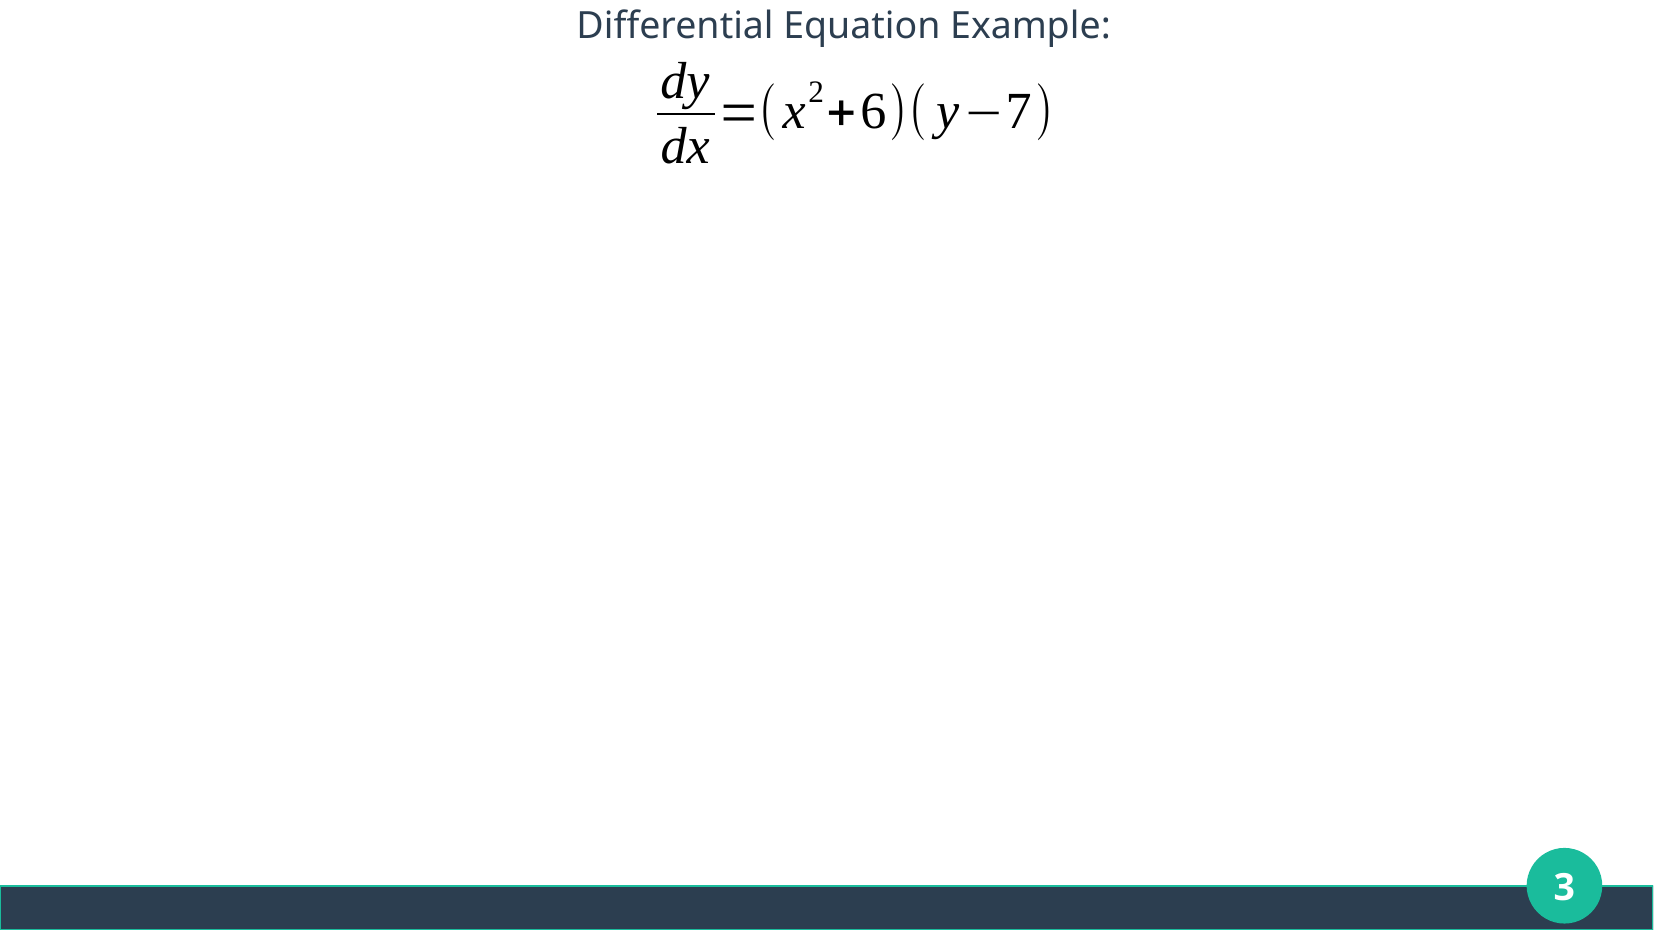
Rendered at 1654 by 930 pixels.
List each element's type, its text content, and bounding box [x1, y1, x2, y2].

text_box Differential Equation Example: [412, 0, 1276, 62]
chart [654, 62, 1053, 176]
